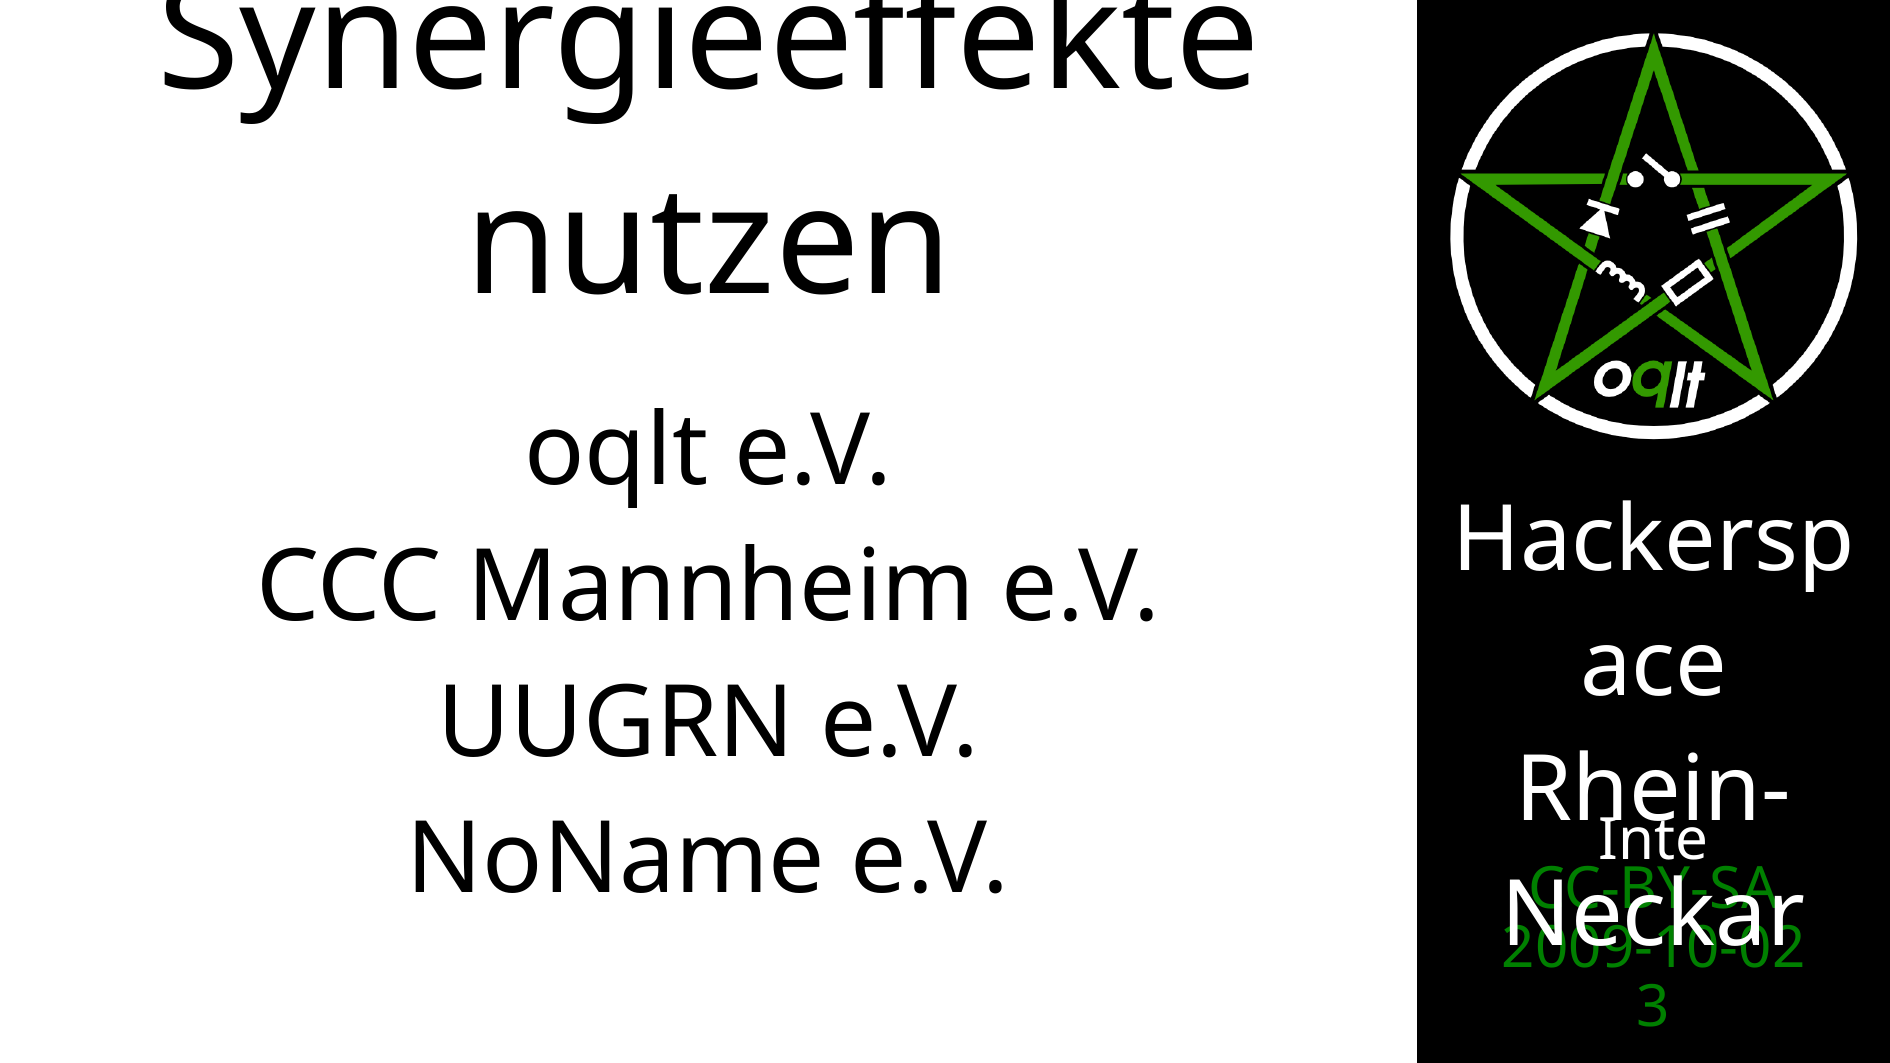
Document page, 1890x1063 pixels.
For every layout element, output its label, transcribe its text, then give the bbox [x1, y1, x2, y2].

subtitle oqlt e.V. CCC Mannheim e.V. UUGRN e.V. NoName e.V. [29, 273, 1388, 1027]
title Synergieeffekte nutzen [29, 36, 1388, 229]
picture [1446, 29, 1861, 443]
